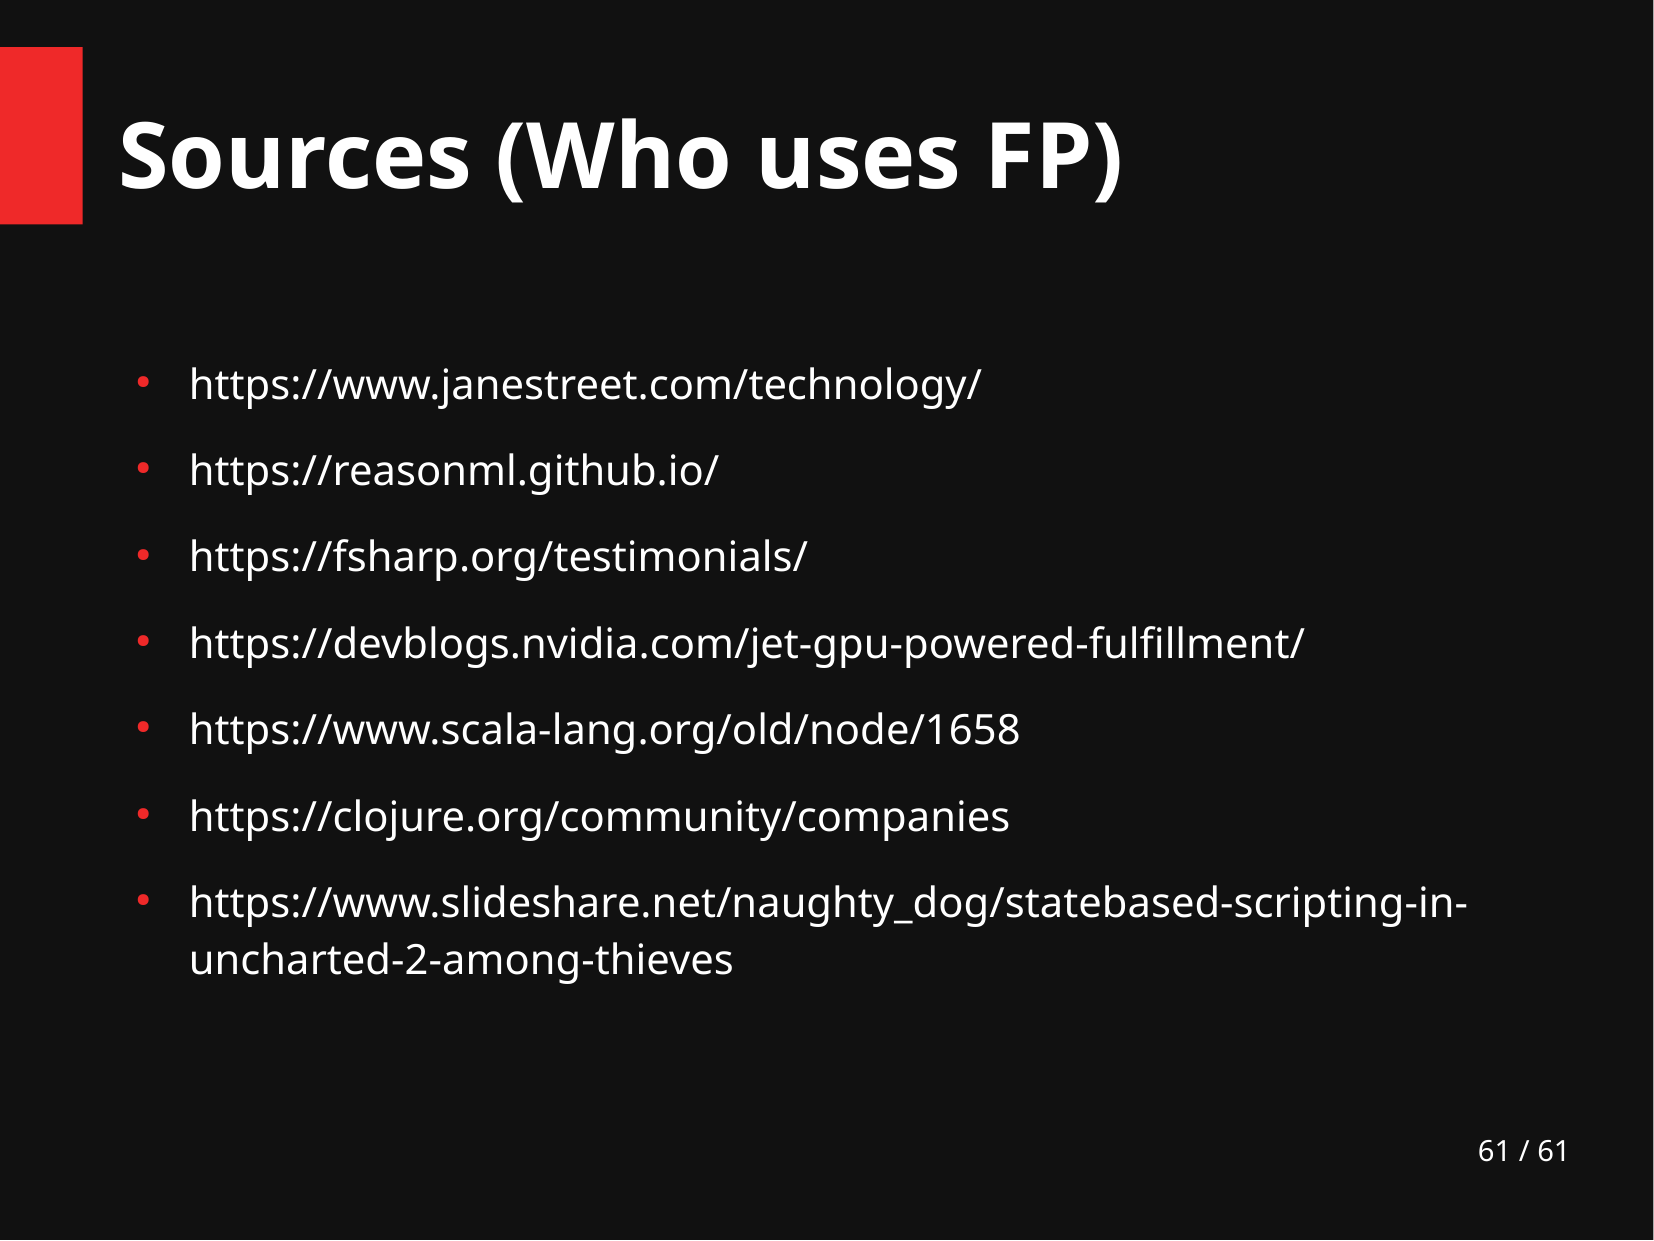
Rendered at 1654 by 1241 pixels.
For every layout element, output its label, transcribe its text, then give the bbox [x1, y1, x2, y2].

list https://www.janestreet.com/technology/ https://reasonml.github.io/ https://fsharp.org/testimonials/ https://devblogs.nvidia.com/jet-gpu-powered-fulfillment/ https://www.scala-lang.org/old/node/1658 https://clojure.org/community/companies https://www.slideshare.net/naughty_dog/statebased-scripting-in-uncharted-2-among-thieves [118, 354, 1536, 1074]
title Sources (Who uses FP) [118, 49, 1571, 257]
